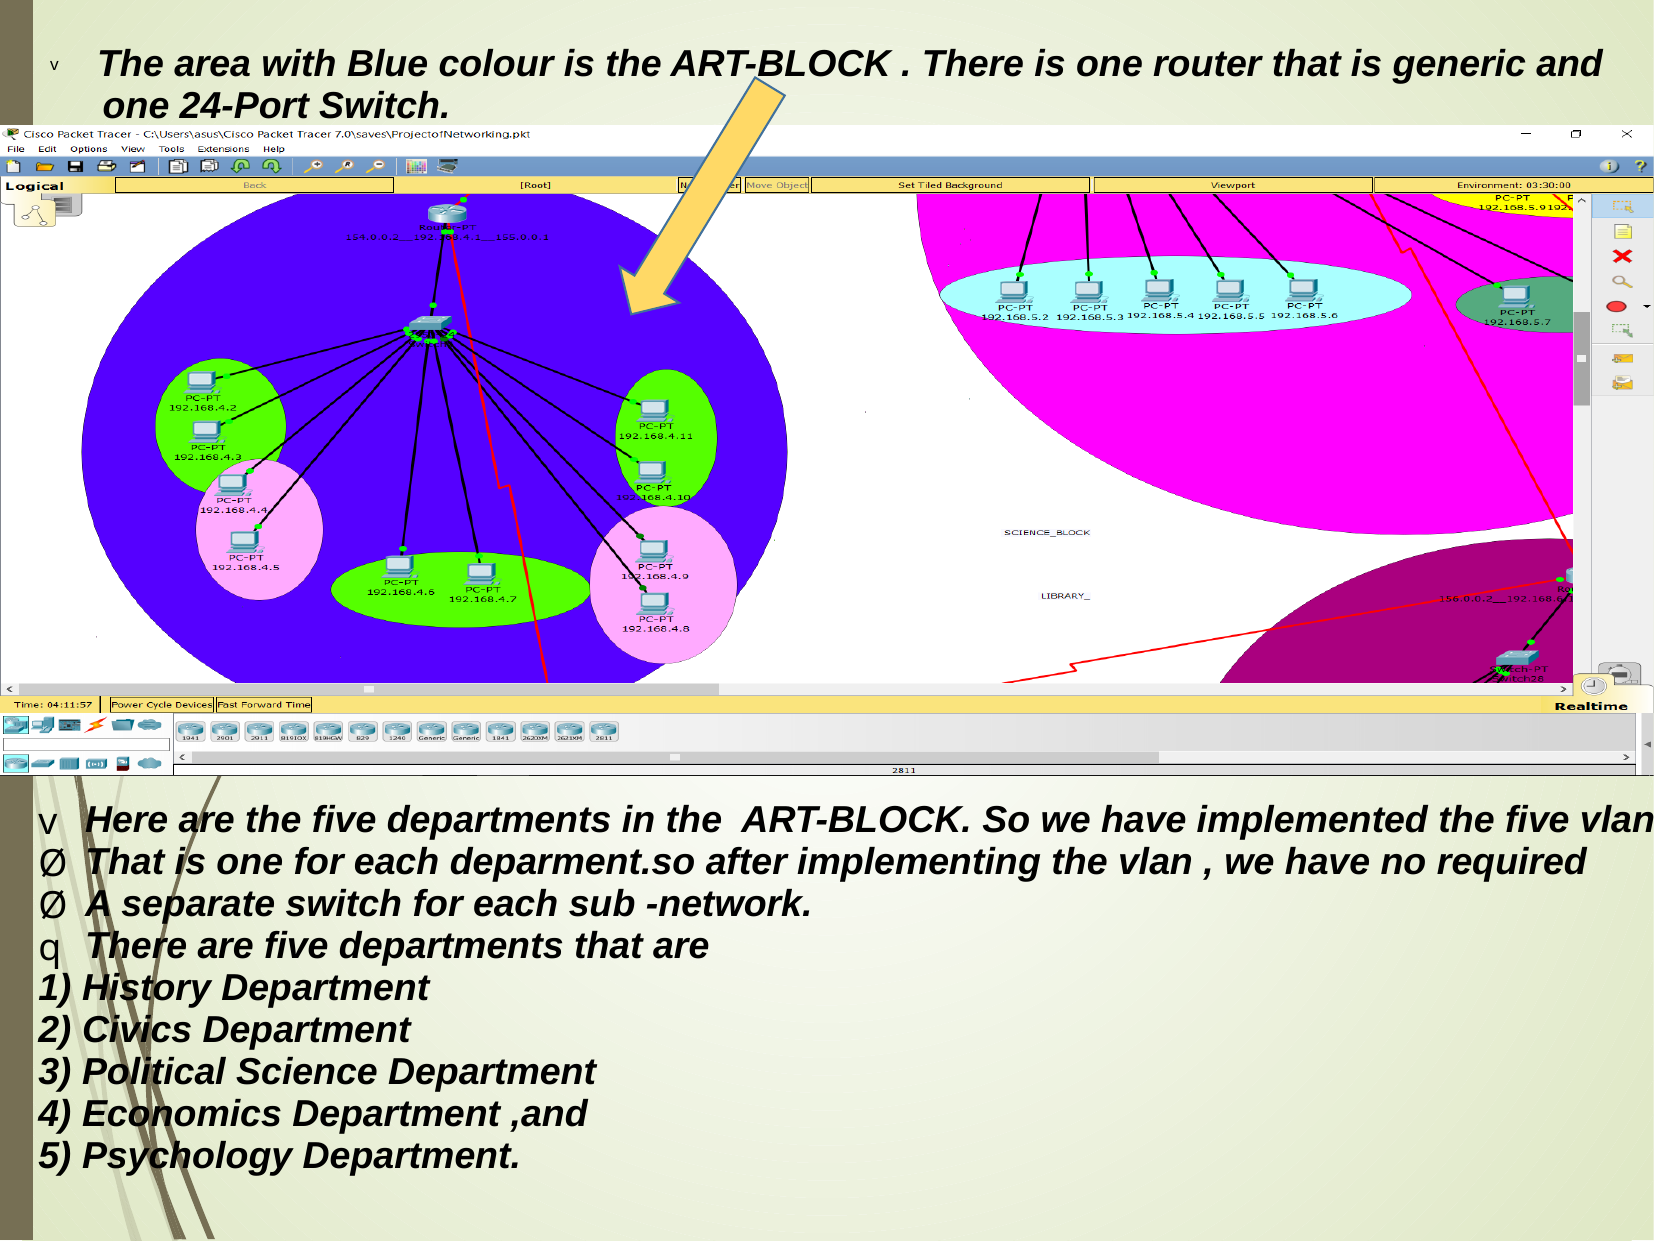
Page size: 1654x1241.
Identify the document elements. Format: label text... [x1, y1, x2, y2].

text_box [619, 77, 785, 315]
text_box Here are the five departments in the ART-BLOCK. So we have implemented the five vlans, That is one for each deparment.so after implementing the vlan , we have no required A separate switch for each sub -network. There are five departments that are 1) History Department 2) Civics Department 3) Political Science Department 4) Economics Department ,and 5) Psychology Department. [23, 791, 1654, 1199]
picture [0, 125, 1654, 776]
text_box The area with Blue colour is the ART-BLOCK . There is one router that is generic and one 24-Port Switch. [35, 35, 1634, 138]
